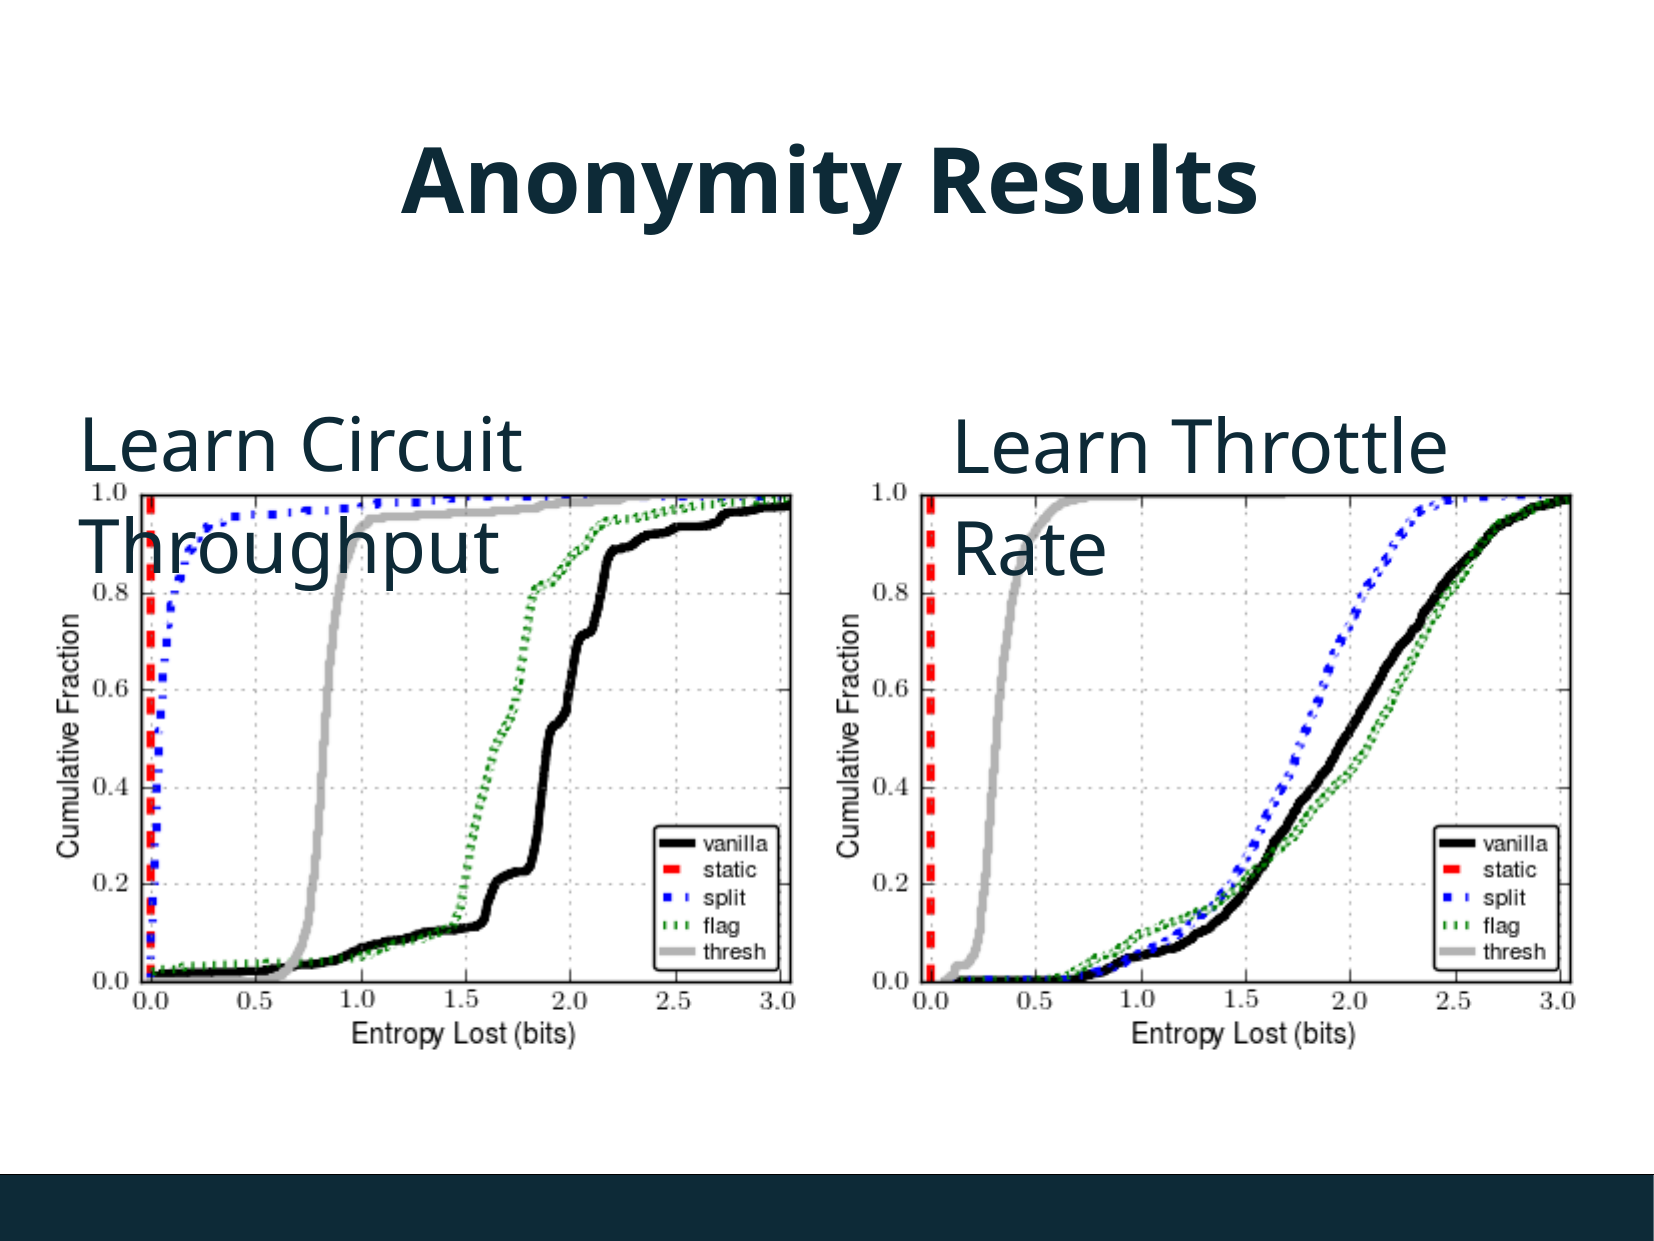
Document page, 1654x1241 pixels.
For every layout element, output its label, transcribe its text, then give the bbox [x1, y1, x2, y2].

picture [21, 471, 1602, 1072]
text_box Learn Throttle Rate [936, 385, 1571, 487]
title Anonymity Results [86, 74, 1575, 282]
text_box Learn Circuit Throughput [64, 383, 906, 485]
